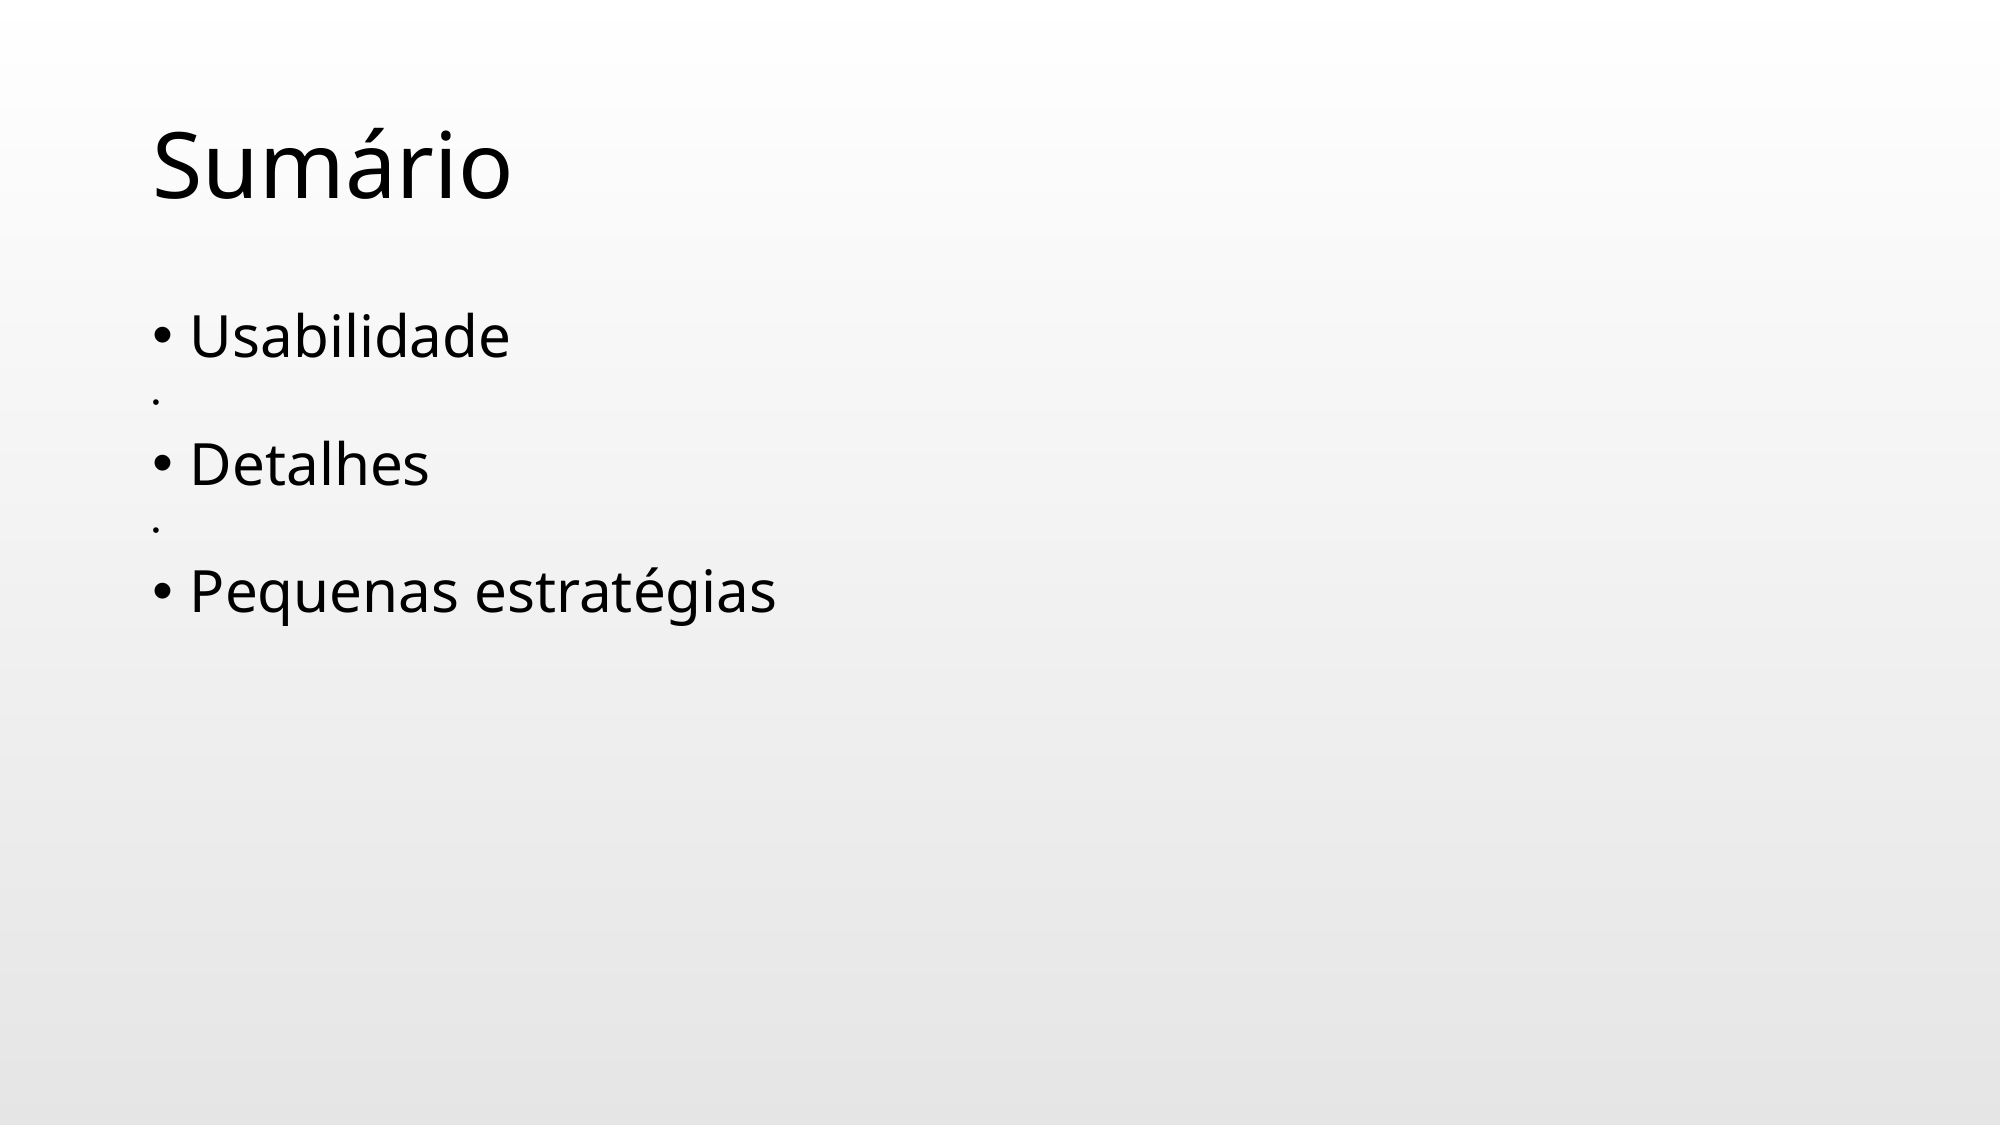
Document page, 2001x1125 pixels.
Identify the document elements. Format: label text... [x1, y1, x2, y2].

title Sumário [137, 59, 1863, 278]
list Usabilidade Detalhes Pequenas estratégias [137, 299, 1863, 1014]
